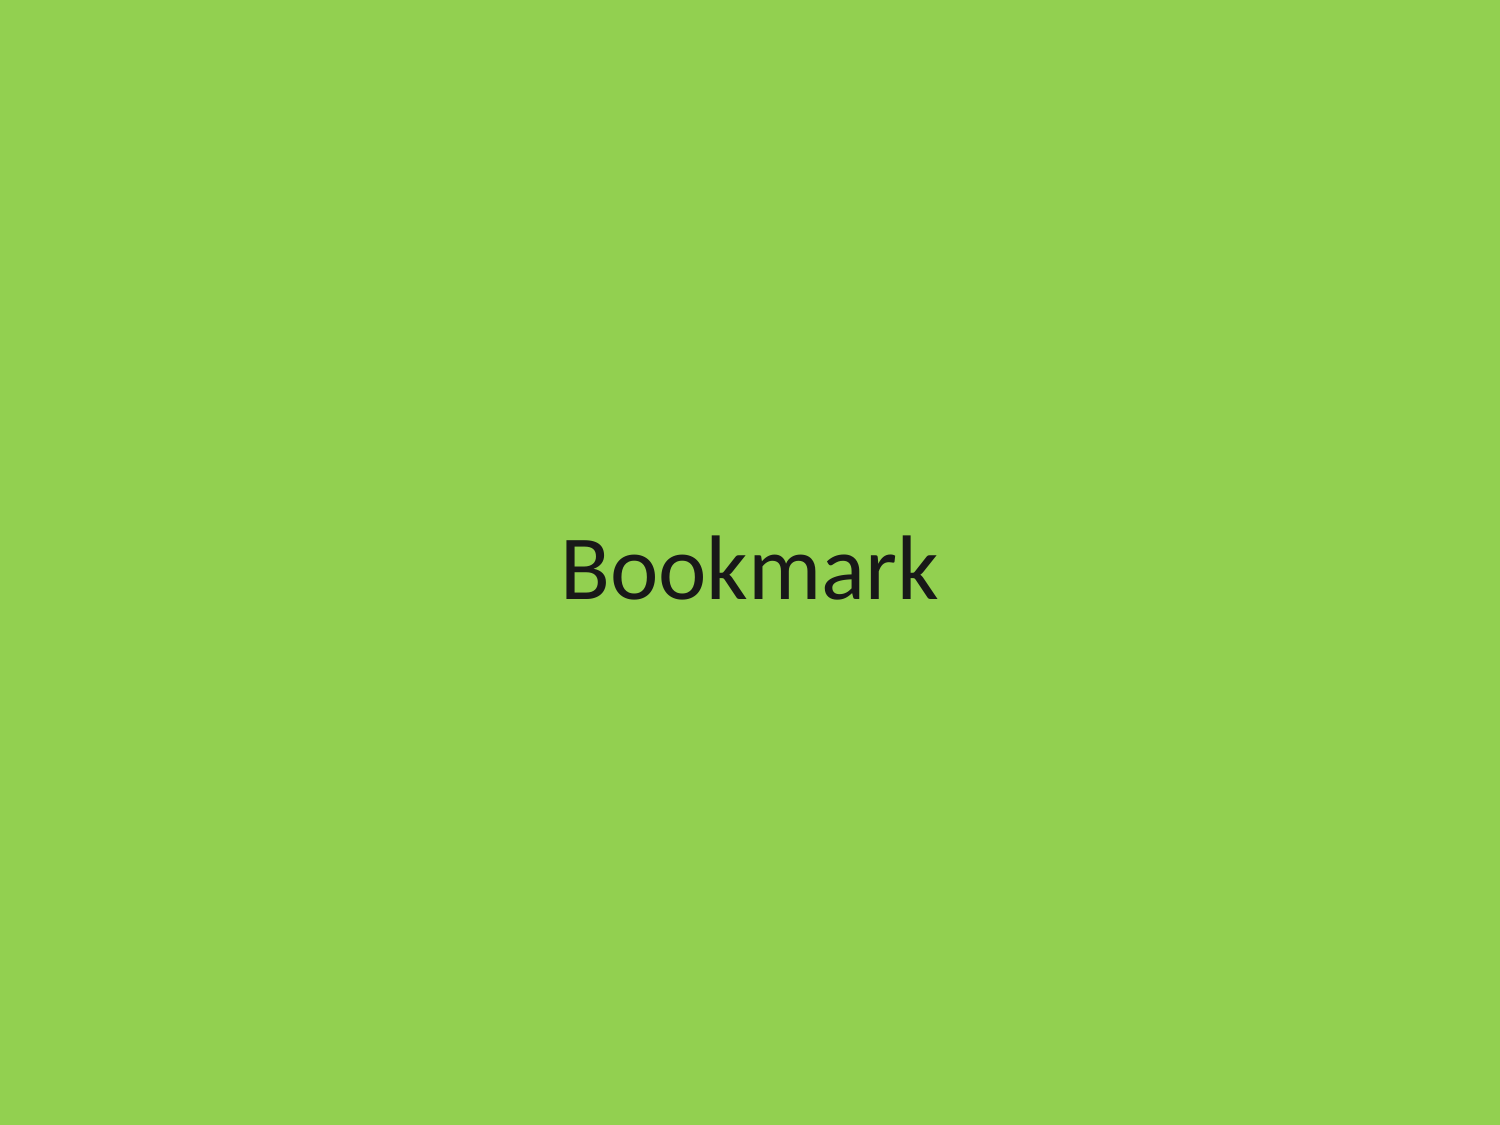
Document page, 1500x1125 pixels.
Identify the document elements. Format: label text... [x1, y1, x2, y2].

title Bookmark [75, 468, 1425, 657]
